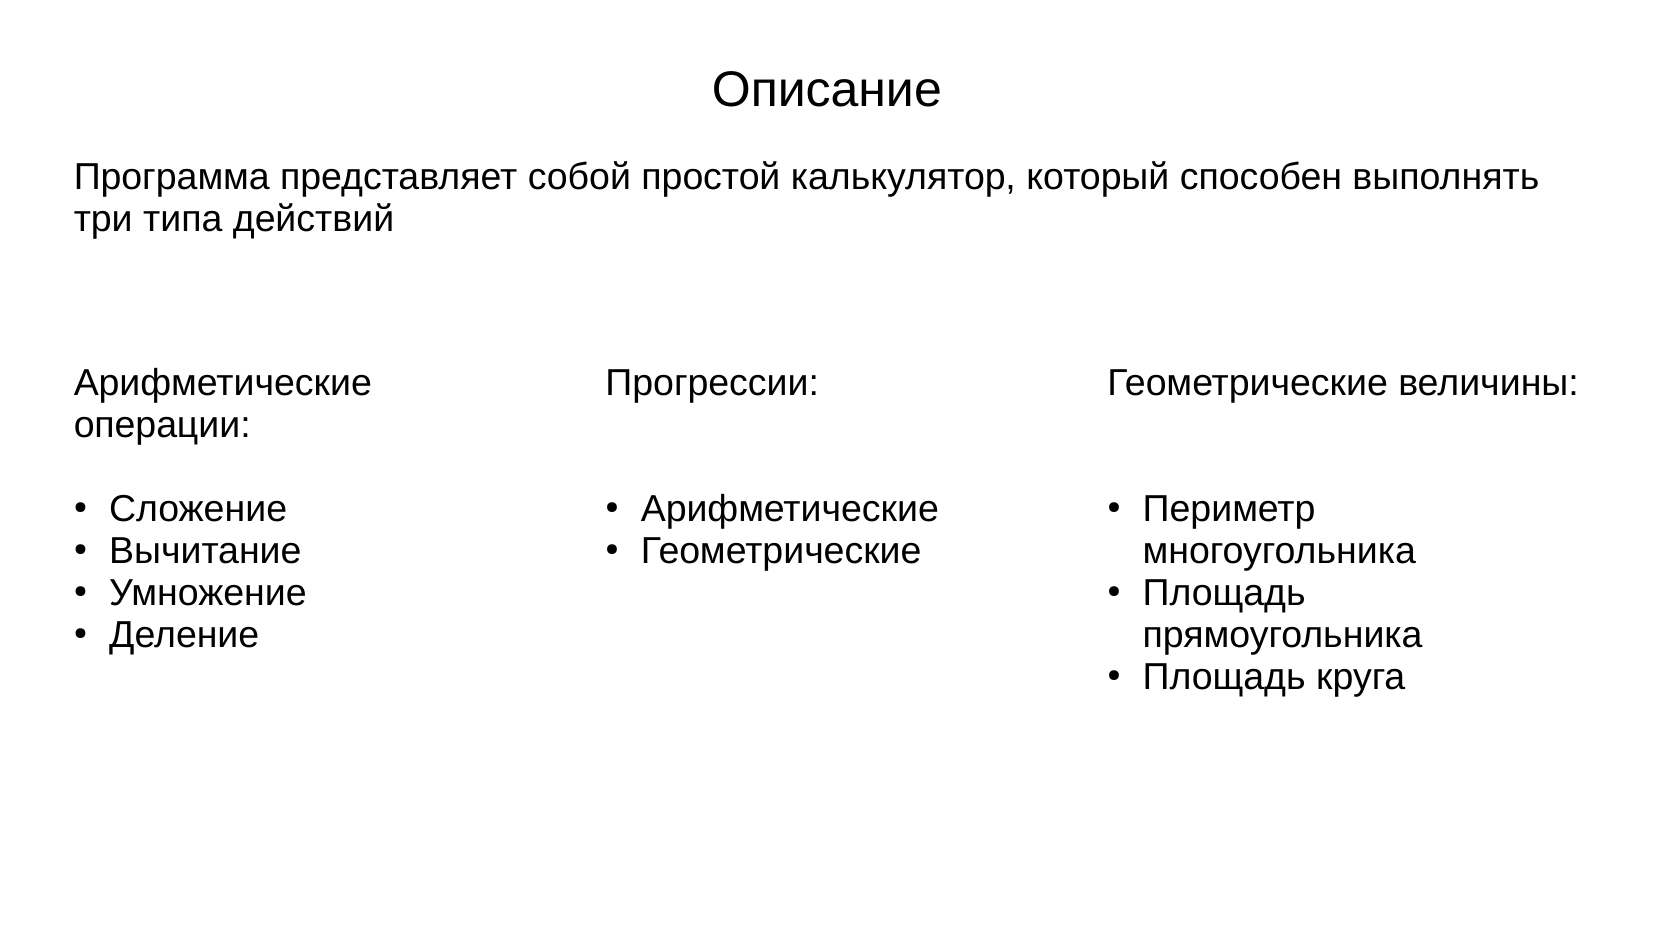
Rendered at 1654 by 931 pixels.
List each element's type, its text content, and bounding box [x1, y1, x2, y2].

text_box Программа представляет собой простой калькулятор, который способен выполнять три типа действий [59, 147, 1595, 247]
text_box Прогрессии: Арифметические Геометрические [590, 354, 1092, 580]
text_box Арифметические операции: Сложение Вычитание Умножение Деление [59, 354, 562, 676]
text_box Геометрические величины: Периметр многоугольника Площадь прямоугольника Площадь круга [1092, 354, 1595, 706]
title Описание [59, 59, 1595, 119]
